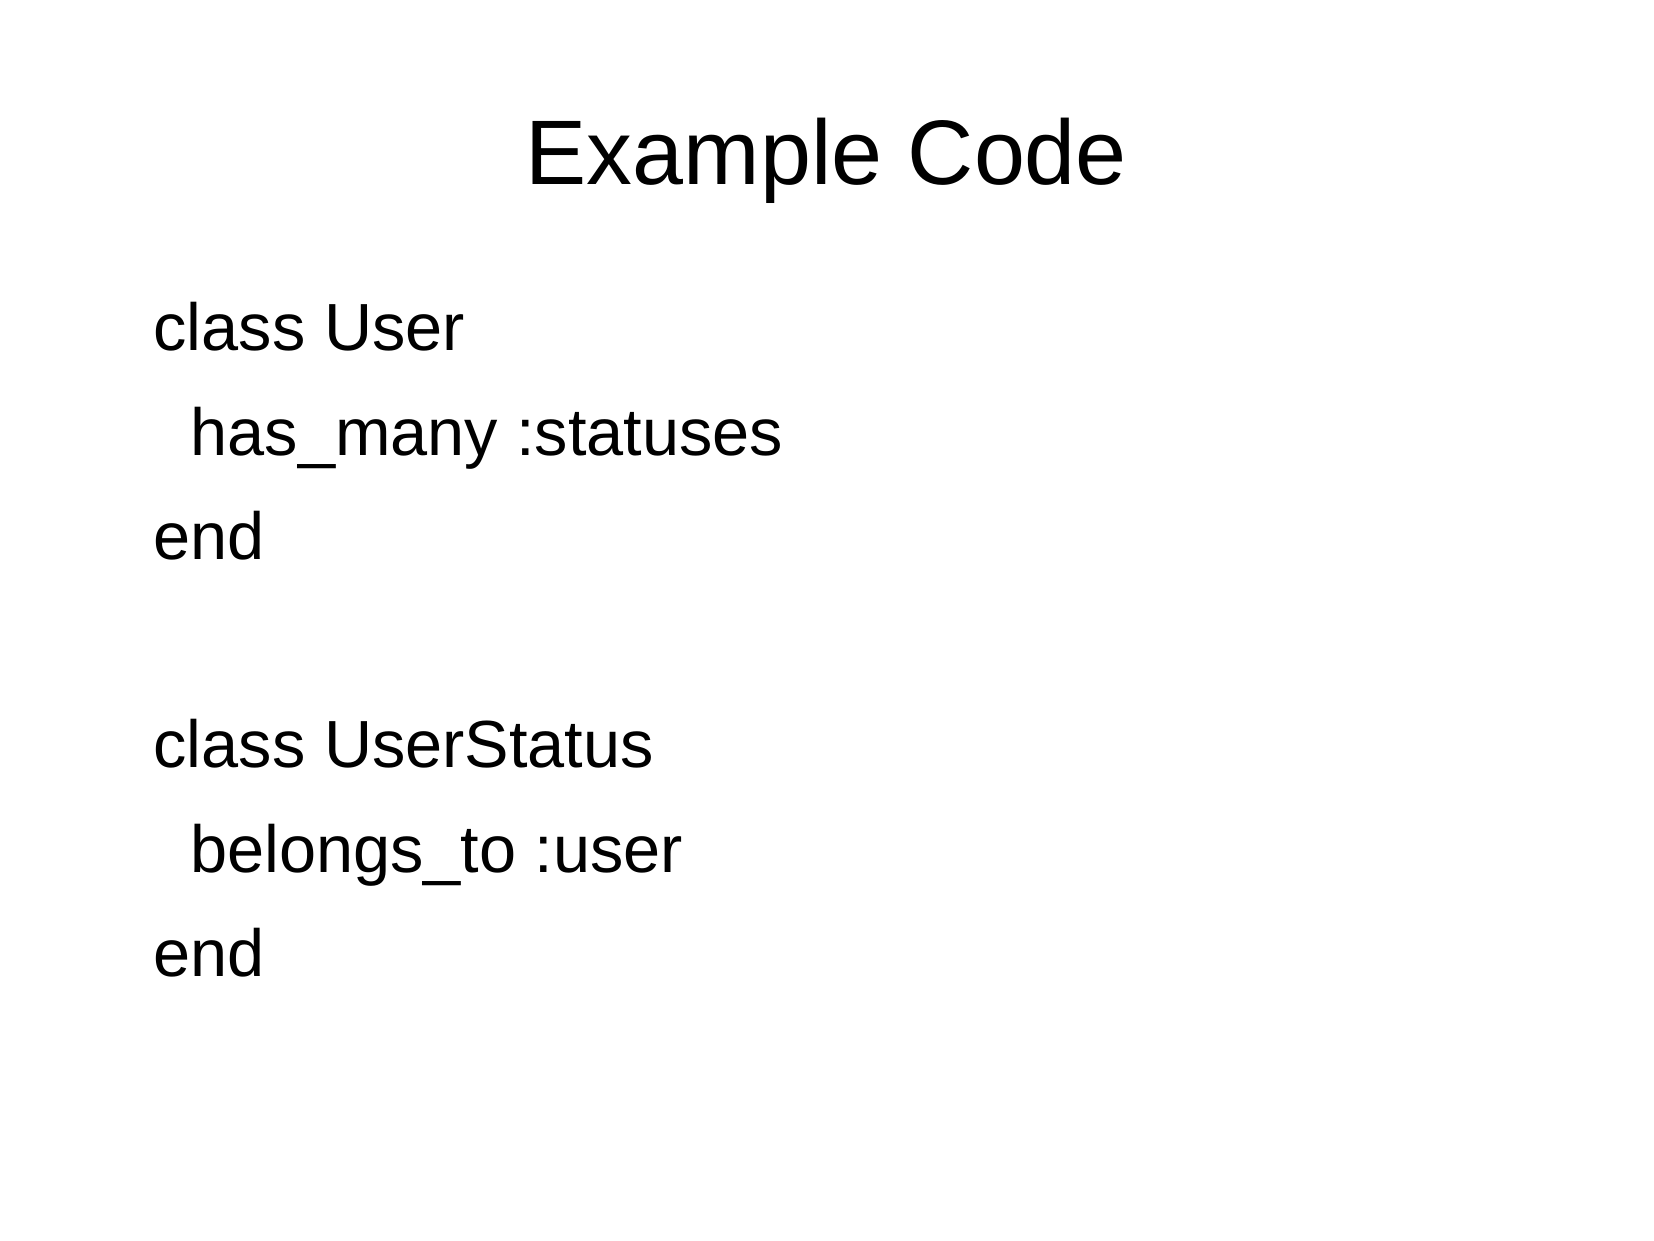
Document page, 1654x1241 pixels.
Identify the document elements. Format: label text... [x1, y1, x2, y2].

list class User has_many :statuses end class UserStatus belongs_to :user end [82, 290, 1571, 1010]
title Example Code [82, 49, 1571, 257]
